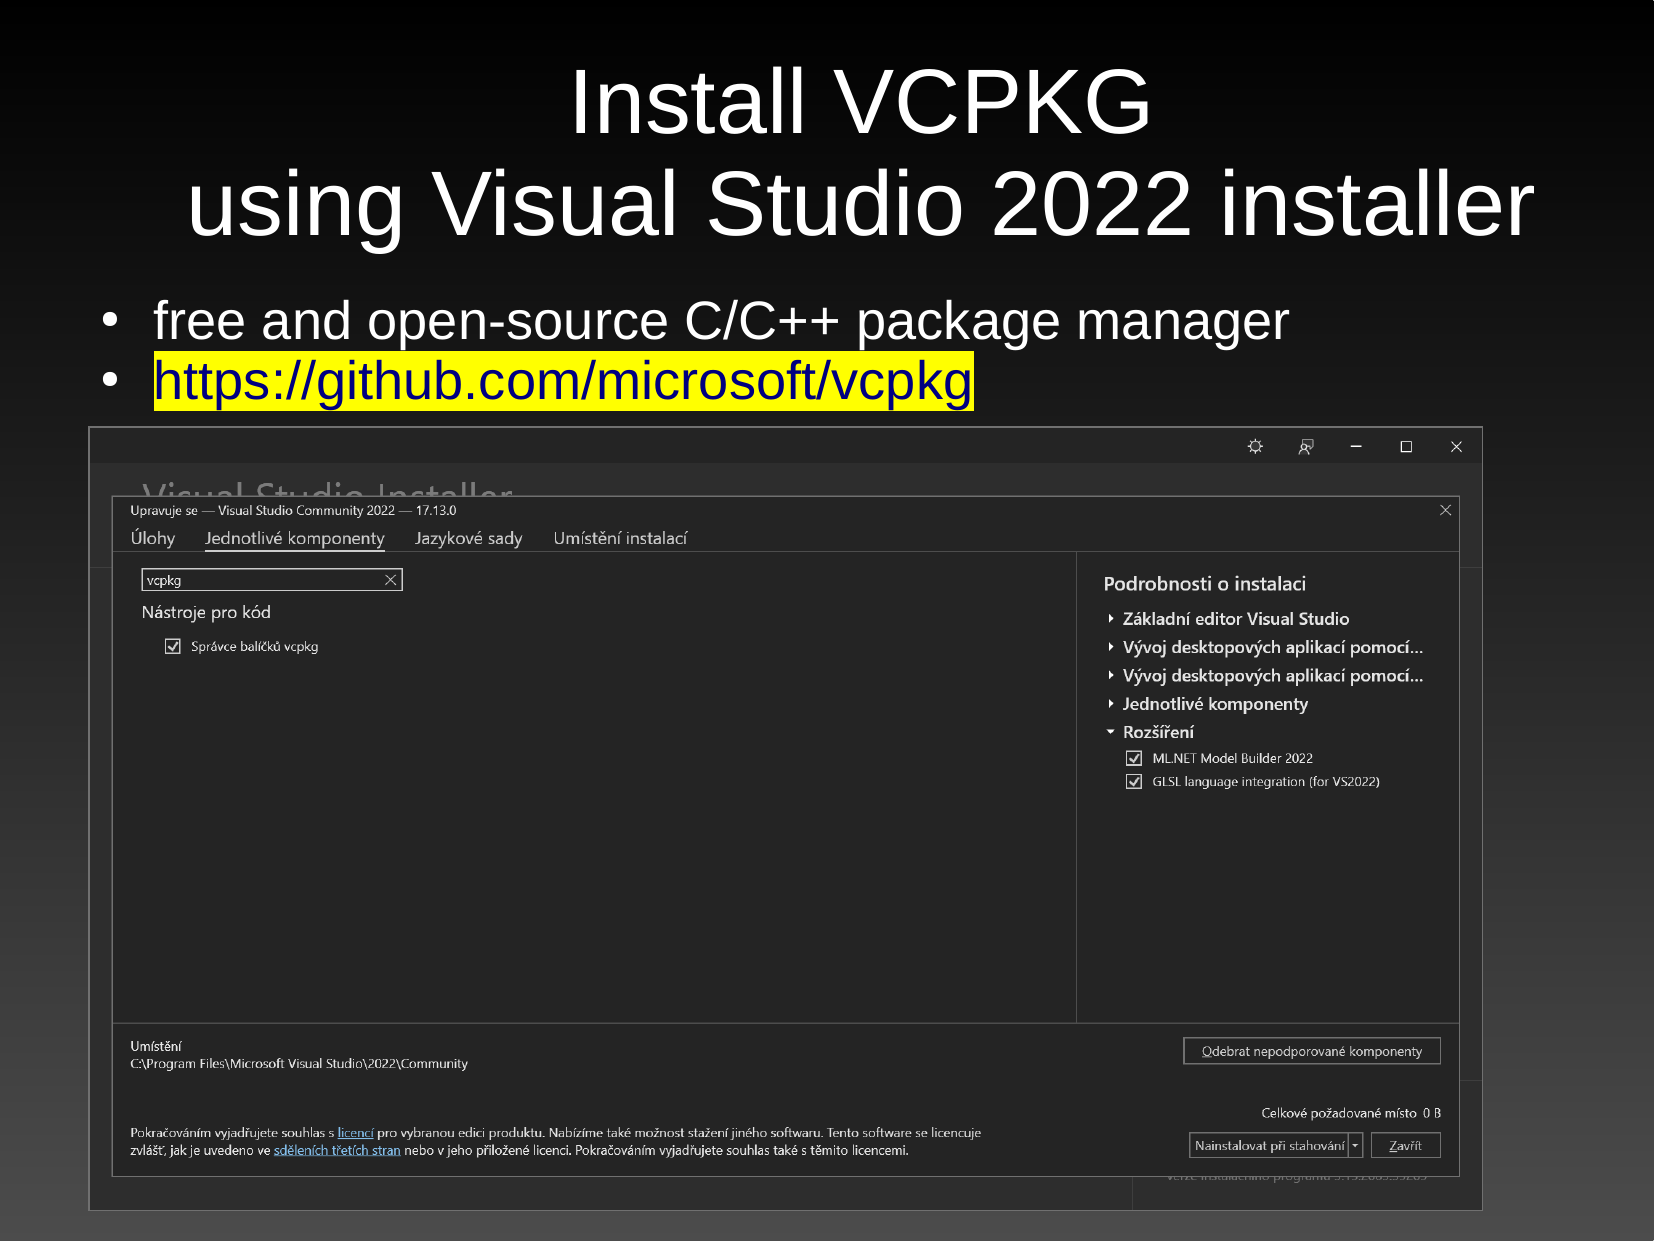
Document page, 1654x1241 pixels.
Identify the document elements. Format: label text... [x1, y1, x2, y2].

title Install VCPKG using Visual Studio 2022 installer [82, 49, 1571, 257]
list free and open-source C/C++ package manager https://github.com/microsoft/vcpkg [82, 290, 1571, 487]
picture [88, 426, 1483, 1211]
